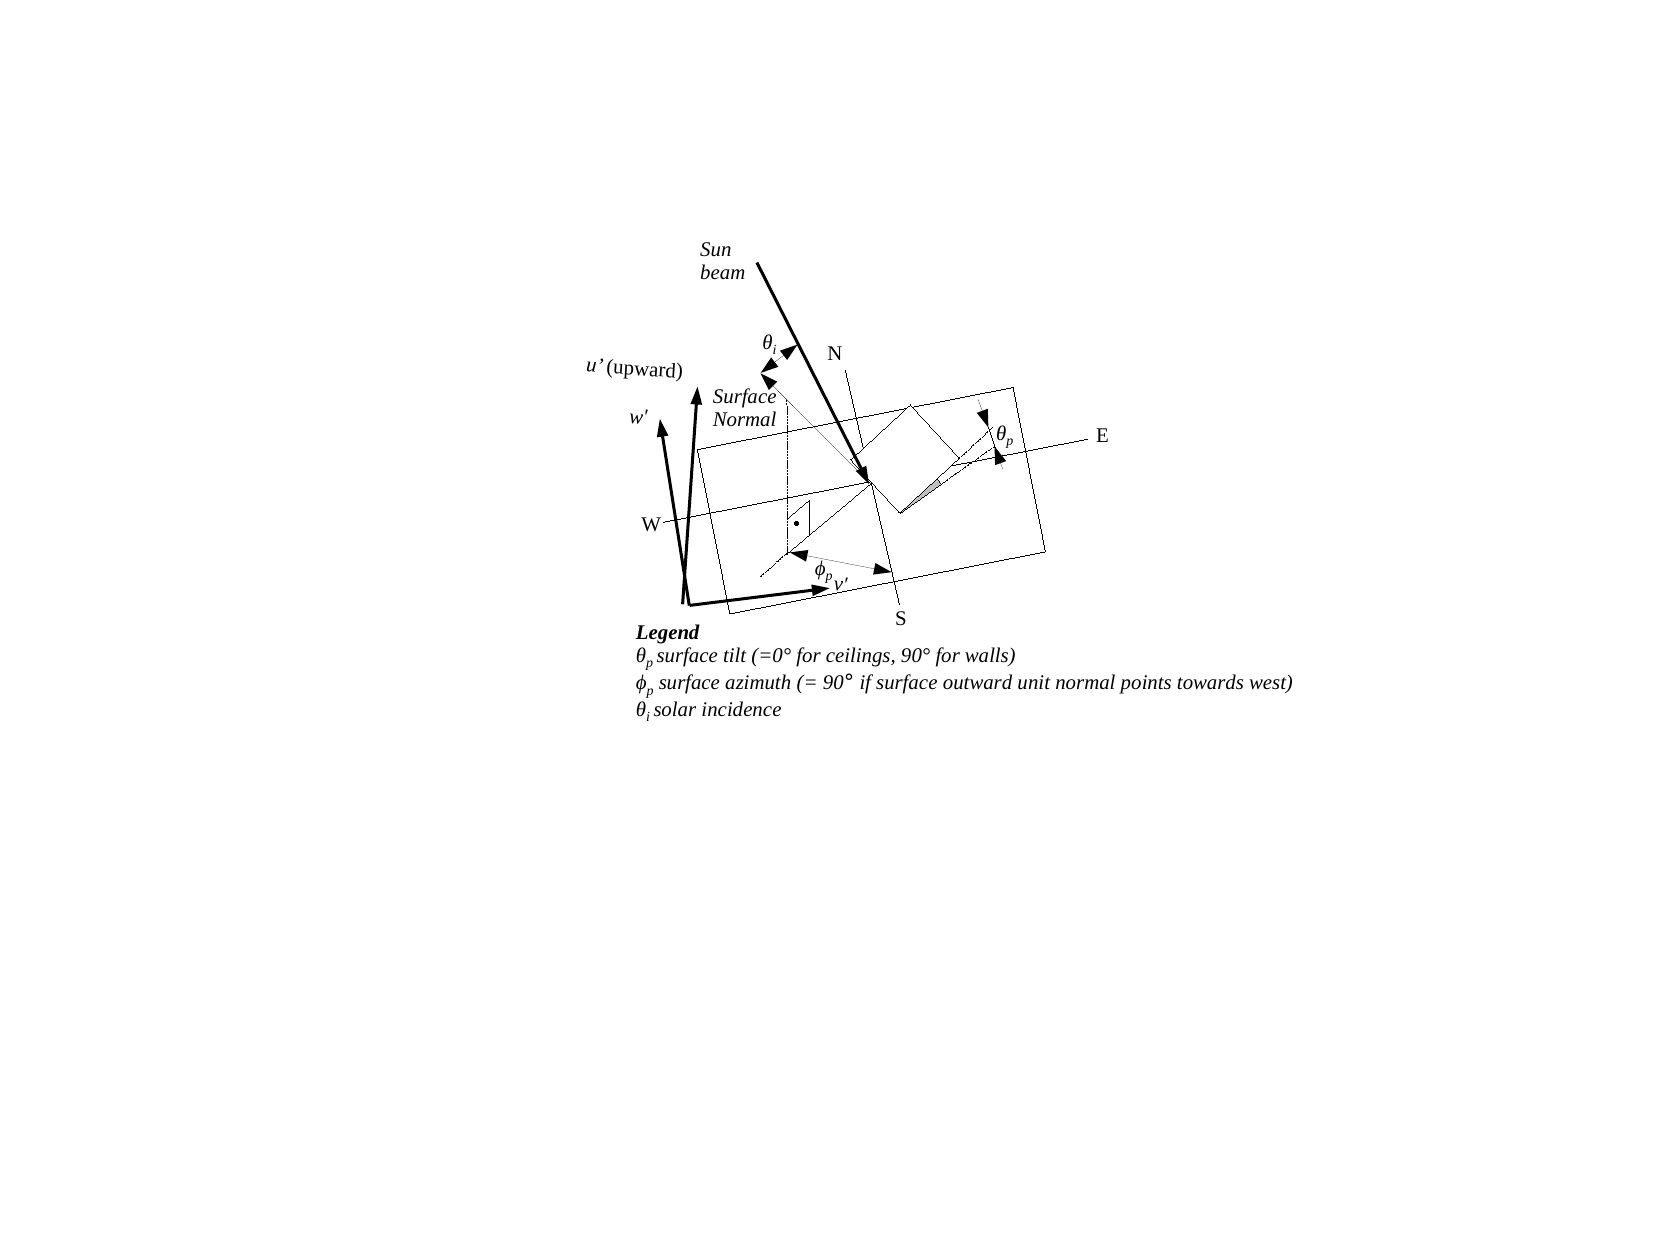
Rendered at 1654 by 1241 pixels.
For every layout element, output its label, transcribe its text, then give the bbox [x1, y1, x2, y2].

text_box Sun beam [700, 238, 783, 264]
text_box v' [833, 572, 849, 597]
text_box w' [628, 404, 649, 429]
text_box θp [981, 412, 1029, 456]
text_box N [827, 342, 843, 368]
text_box [850, 457, 859, 469]
text_box Surface Normal [712, 385, 795, 434]
text_box E [1096, 424, 1109, 450]
text_box ϕp [814, 557, 854, 582]
text_box u’ (upward) [585, 353, 729, 388]
text_box S [895, 607, 907, 620]
text_box W [641, 512, 662, 538]
text_box Legend θp surface tilt (=0° for ceilings, 90° for walls) ϕp surface azimuth (= 90° if surface outward unit normal points towards west) θi solar incidence [635, 620, 1351, 721]
text_box θi [762, 331, 787, 356]
text_box [856, 404, 959, 514]
